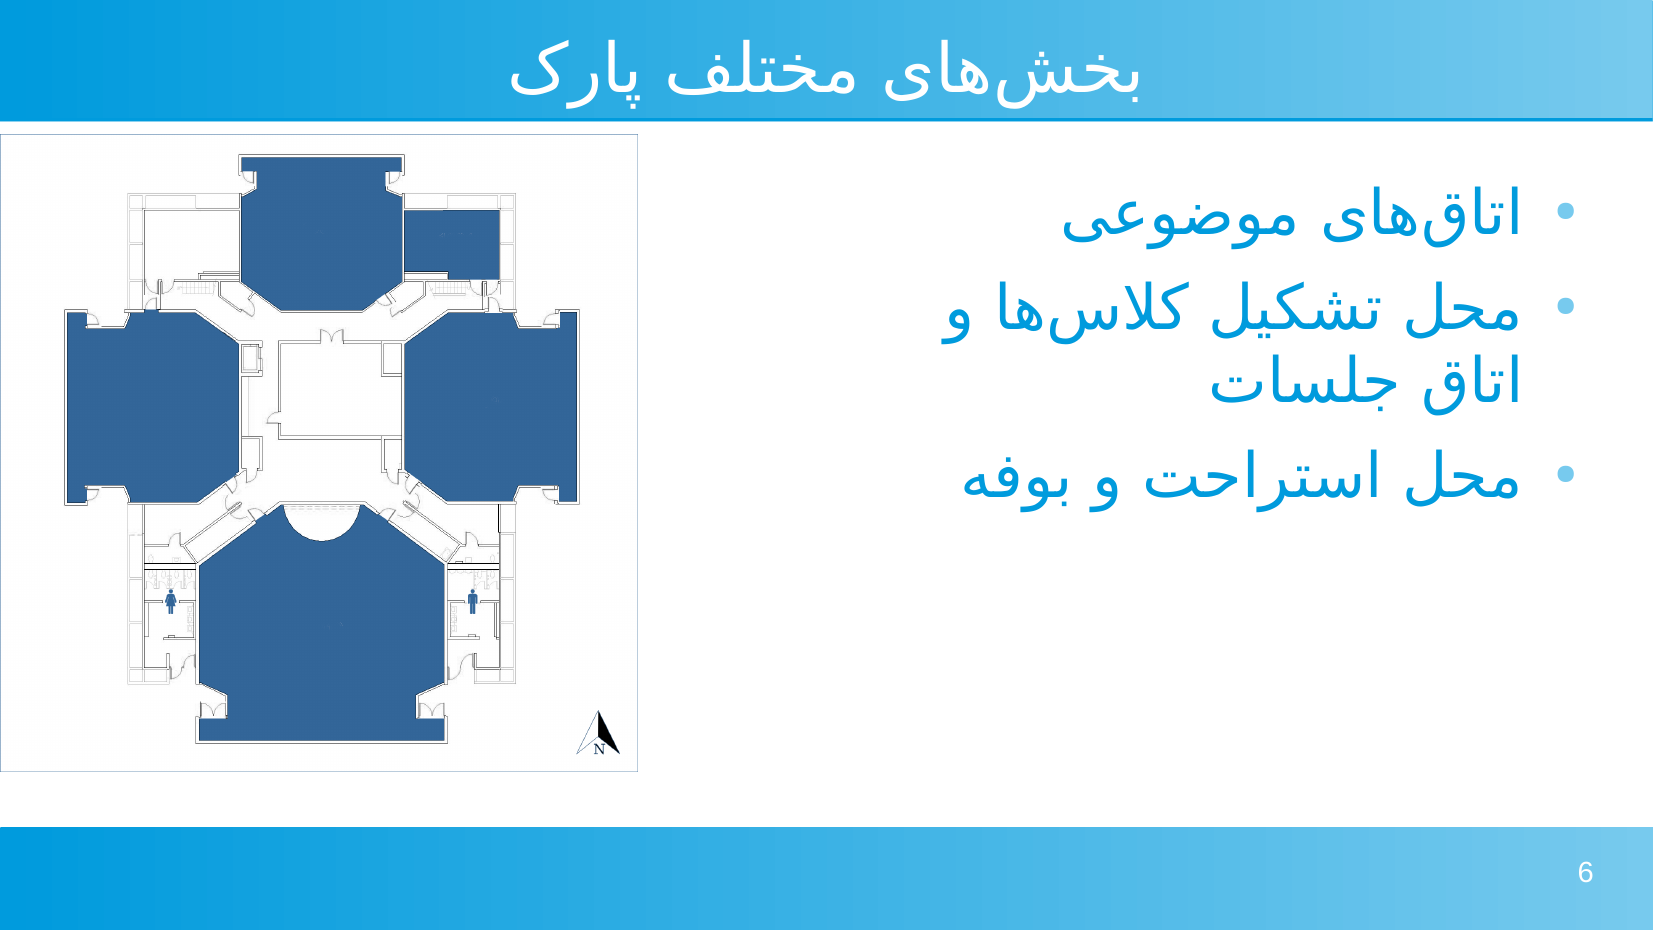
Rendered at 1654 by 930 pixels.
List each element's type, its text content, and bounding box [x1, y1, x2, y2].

picture [0, 134, 638, 772]
title بخش‌های مختلف پارک [58, 19, 1594, 118]
list اتاق‌های موضوعی محل تشکیل کلاس‌ها و اتاق جلسات محل استراحت و بوفه [845, 177, 1595, 768]
